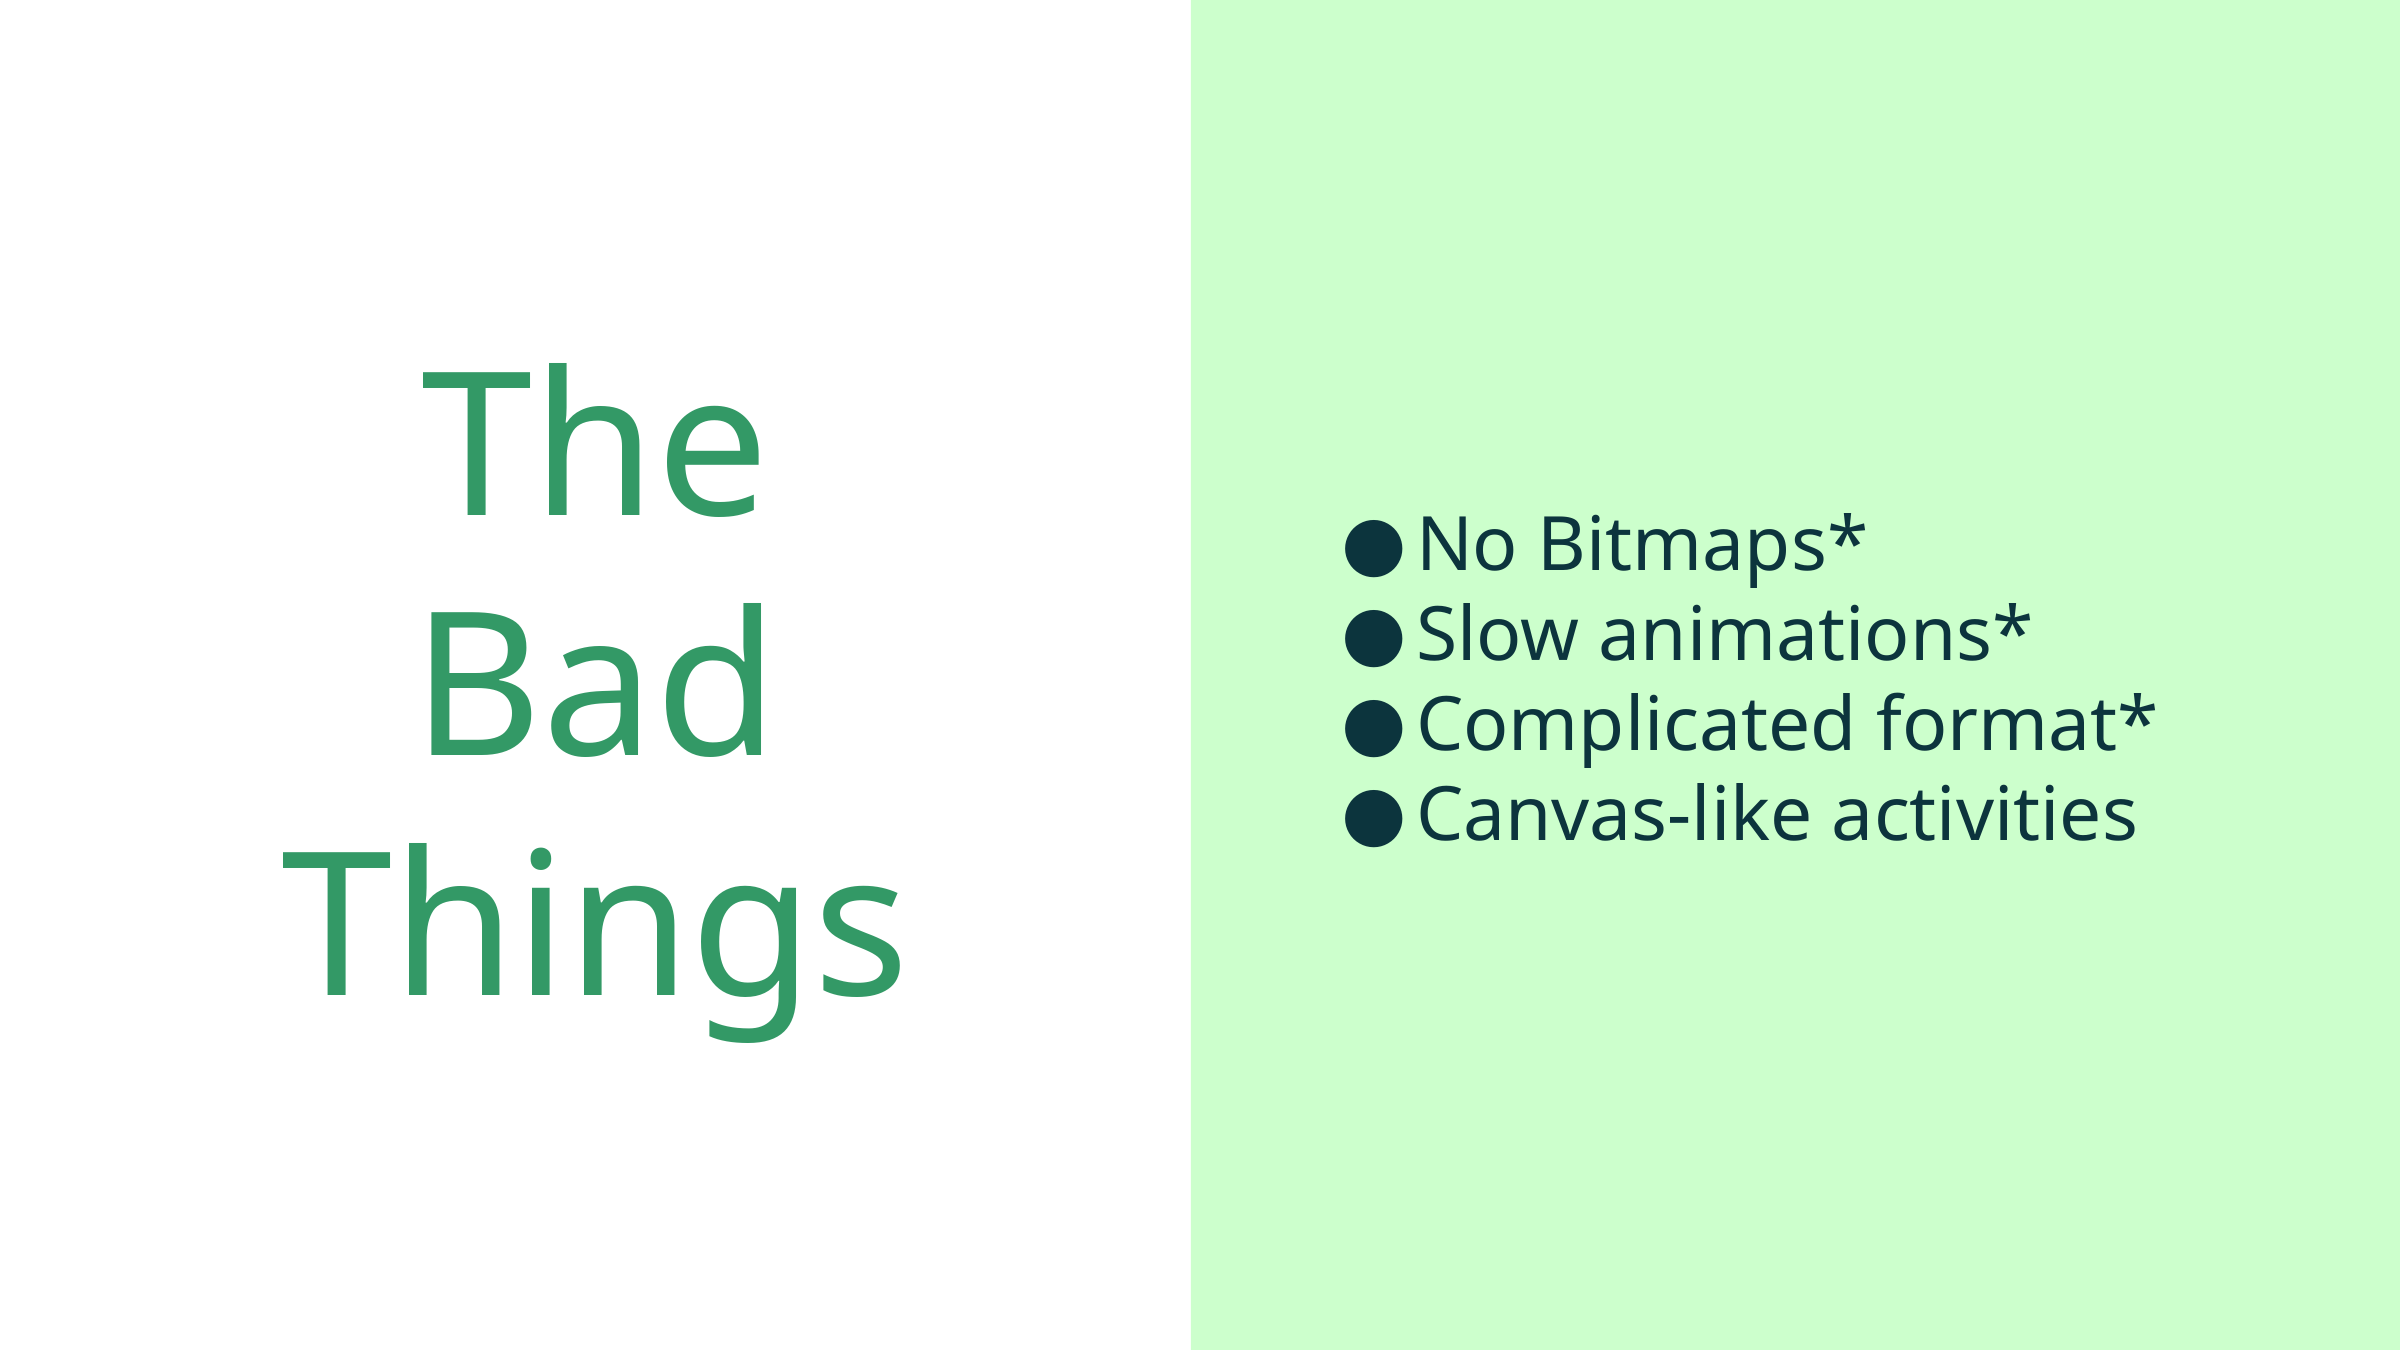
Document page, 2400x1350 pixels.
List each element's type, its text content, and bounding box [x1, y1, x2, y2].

text_box The Bad Things [0, 0, 1190, 1350]
text_box No Bitmaps* Slow animations* Complicated format* Canvas-like activities [1190, 0, 2400, 1350]
